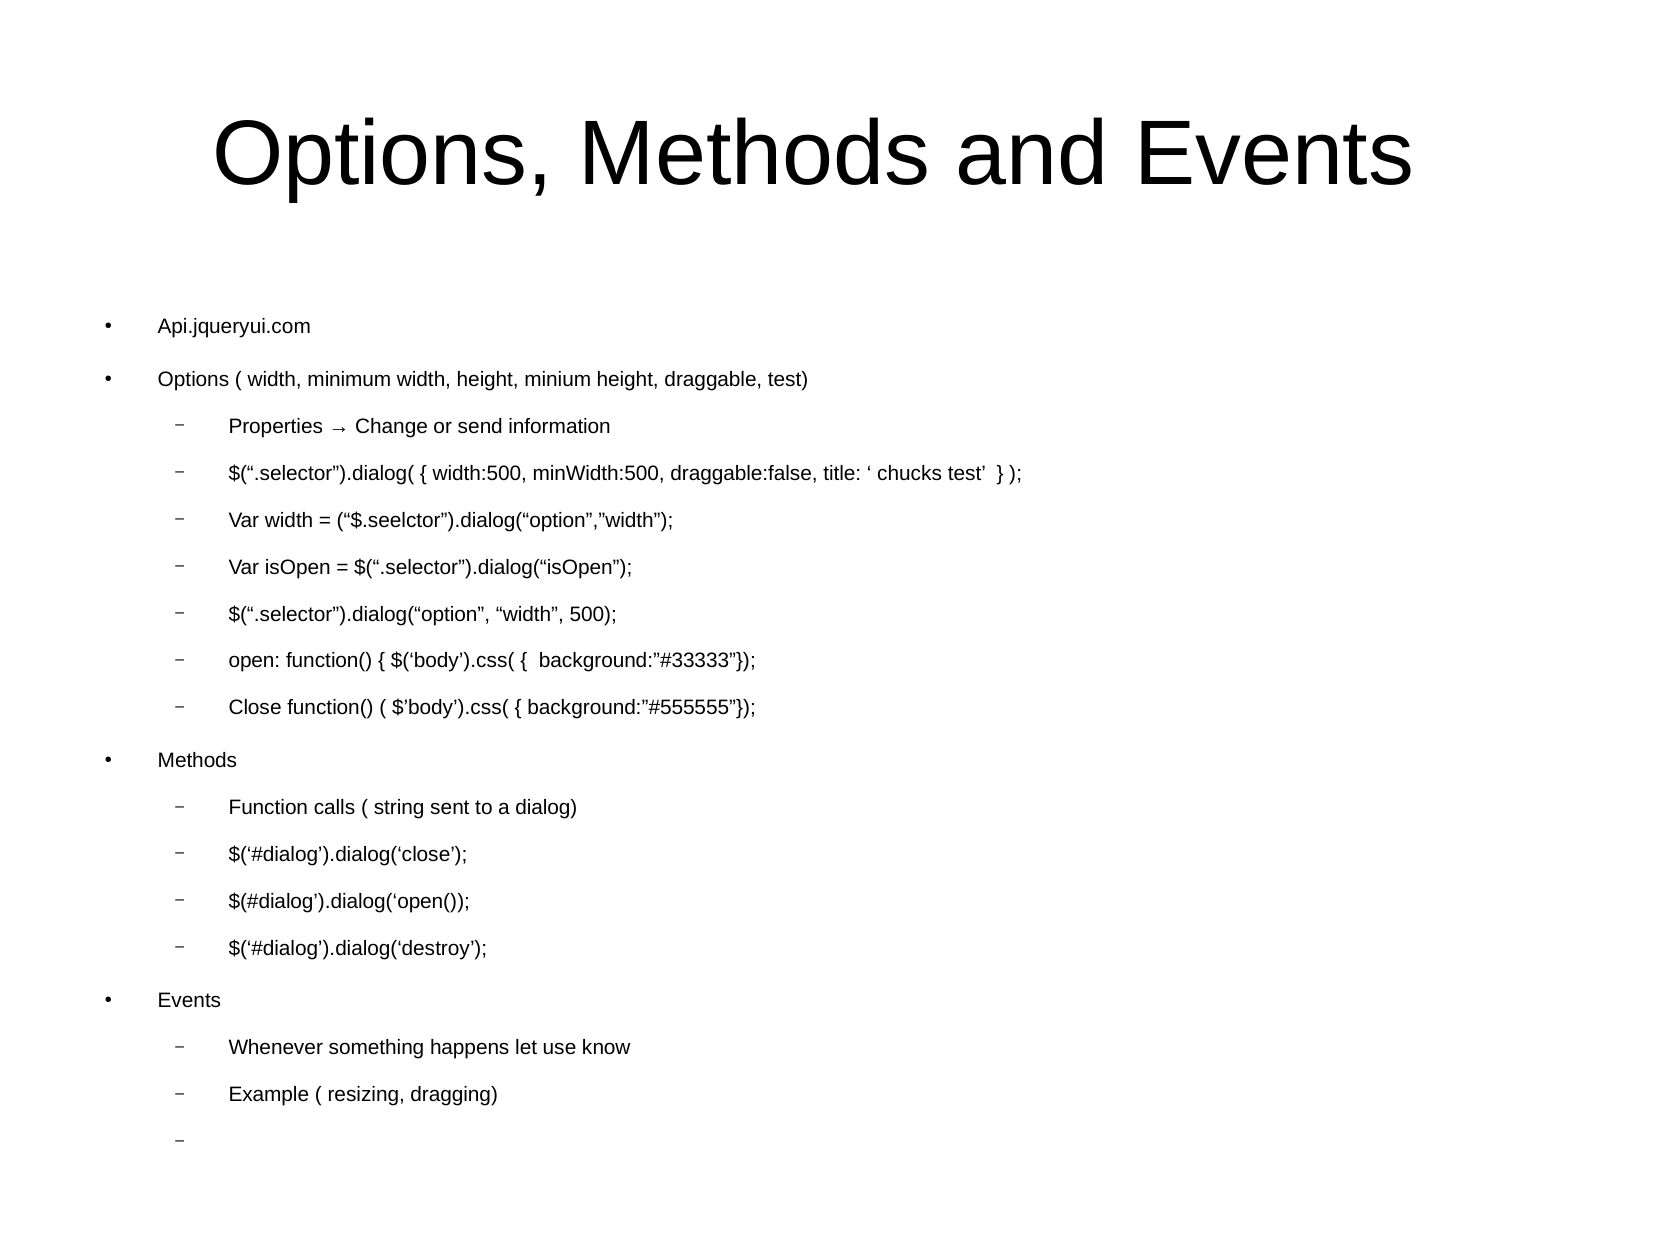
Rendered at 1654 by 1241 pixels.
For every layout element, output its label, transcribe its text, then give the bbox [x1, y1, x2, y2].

title Options, Methods and Events [82, 49, 1571, 257]
list Api.jqueryui.com Options ( width, minimum width, height, minium height, draggable, test) Properties → Change or send information $(“.selector”).dialog( { width:500, minWidth:500, draggable:false, title: ‘ chucks test’ } ); Var width = (“$.seelctor”).dialog(“option”,”width”); Var isOpen = $(“.selector”).dialog(“isOpen”); $(“.selector”).dialog(“option”, “width”, 500); open: function() { $(‘body’).css( { background:”#33333”}); Close function() ( $’body’).css( { background:”#555555”}); Methods Function calls ( string sent to a dialog) $(‘#dialog’).dialog(‘close’); $(#dialog’).dialog(‘open()); $(‘#dialog’).dialog(‘destroy’); Events Whenever something happens let use know Example ( resizing, dragging) [86, 315, 1576, 1156]
